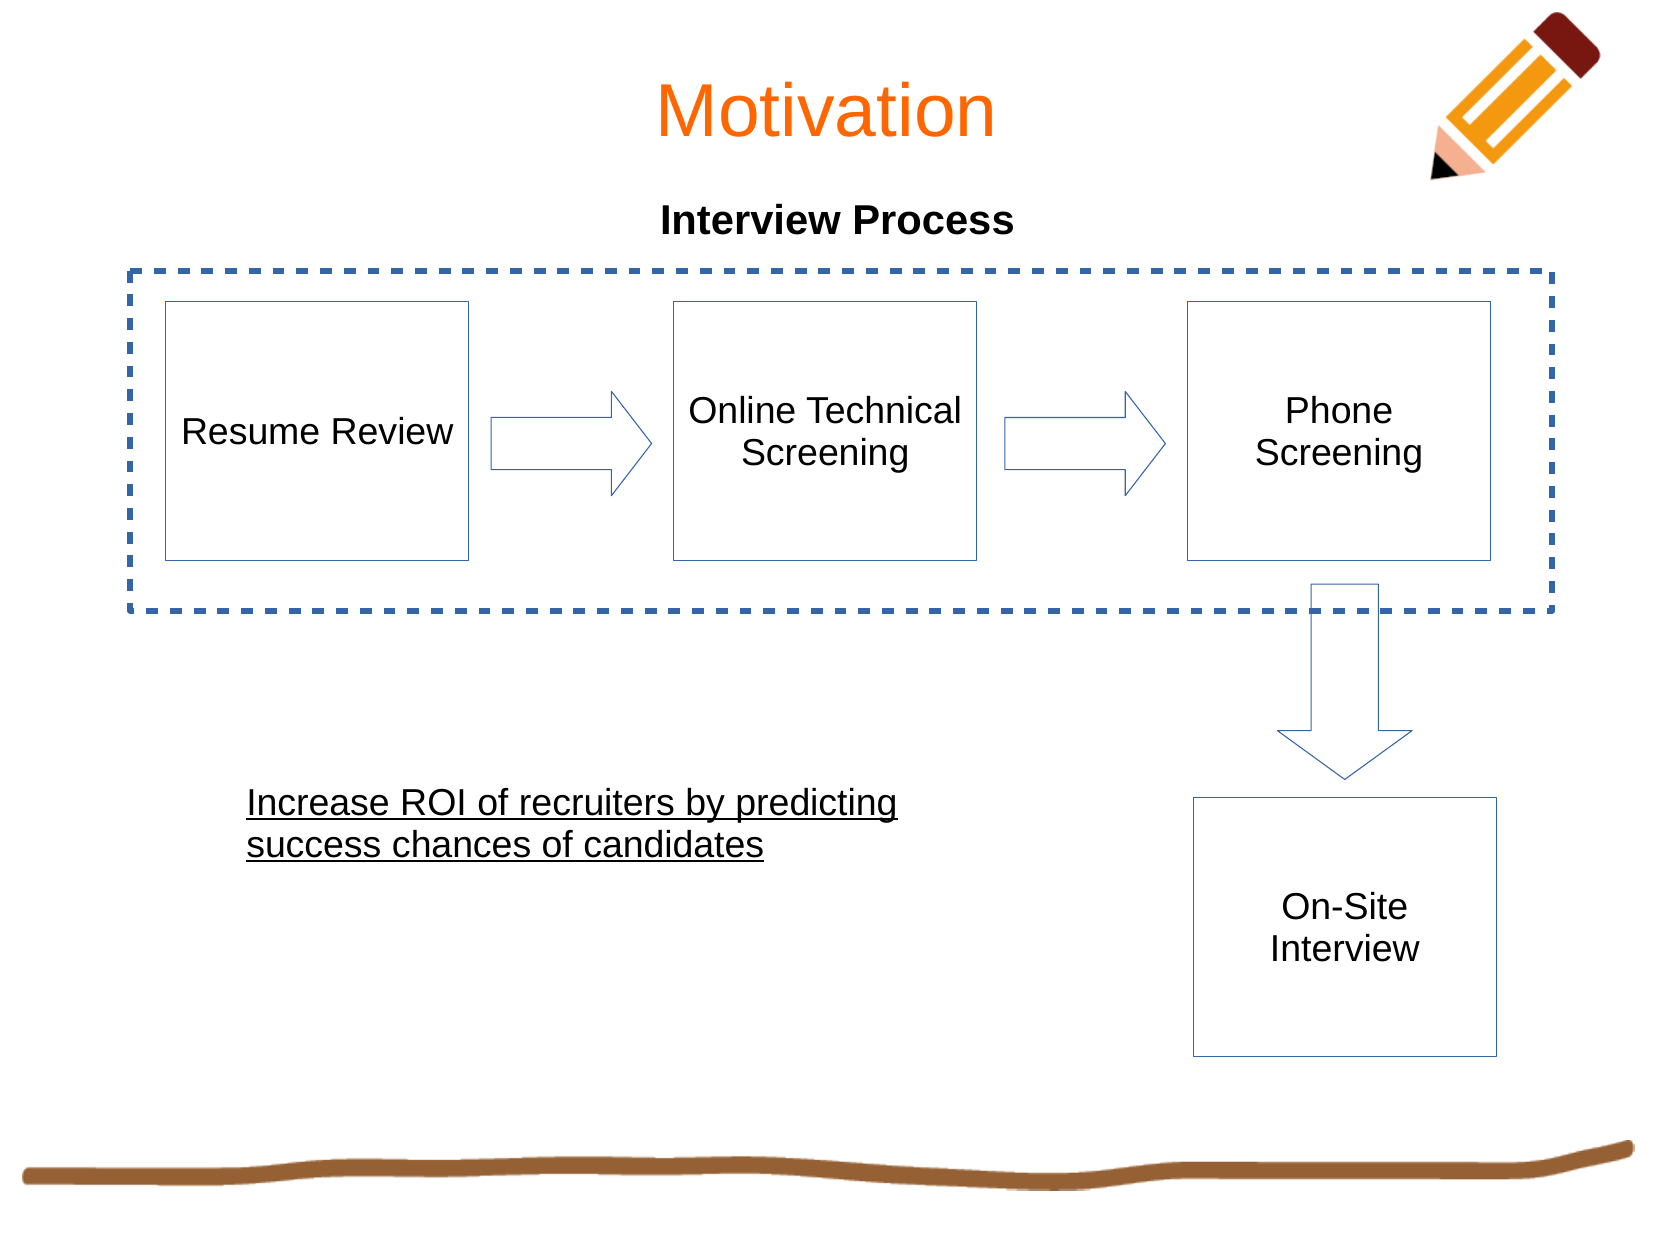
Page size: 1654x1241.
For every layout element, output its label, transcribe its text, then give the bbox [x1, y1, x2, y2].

text_box Interview Process [645, 189, 1115, 270]
picture [22, 1140, 1635, 1191]
text_box [130, 270, 1553, 780]
text_box On-Site Interview [1193, 797, 1497, 1057]
title Motivation [82, 49, 1571, 172]
text_box Increase ROI of recruiters by predicting success chances of candidates [231, 774, 1015, 872]
picture [1430, 12, 1601, 181]
